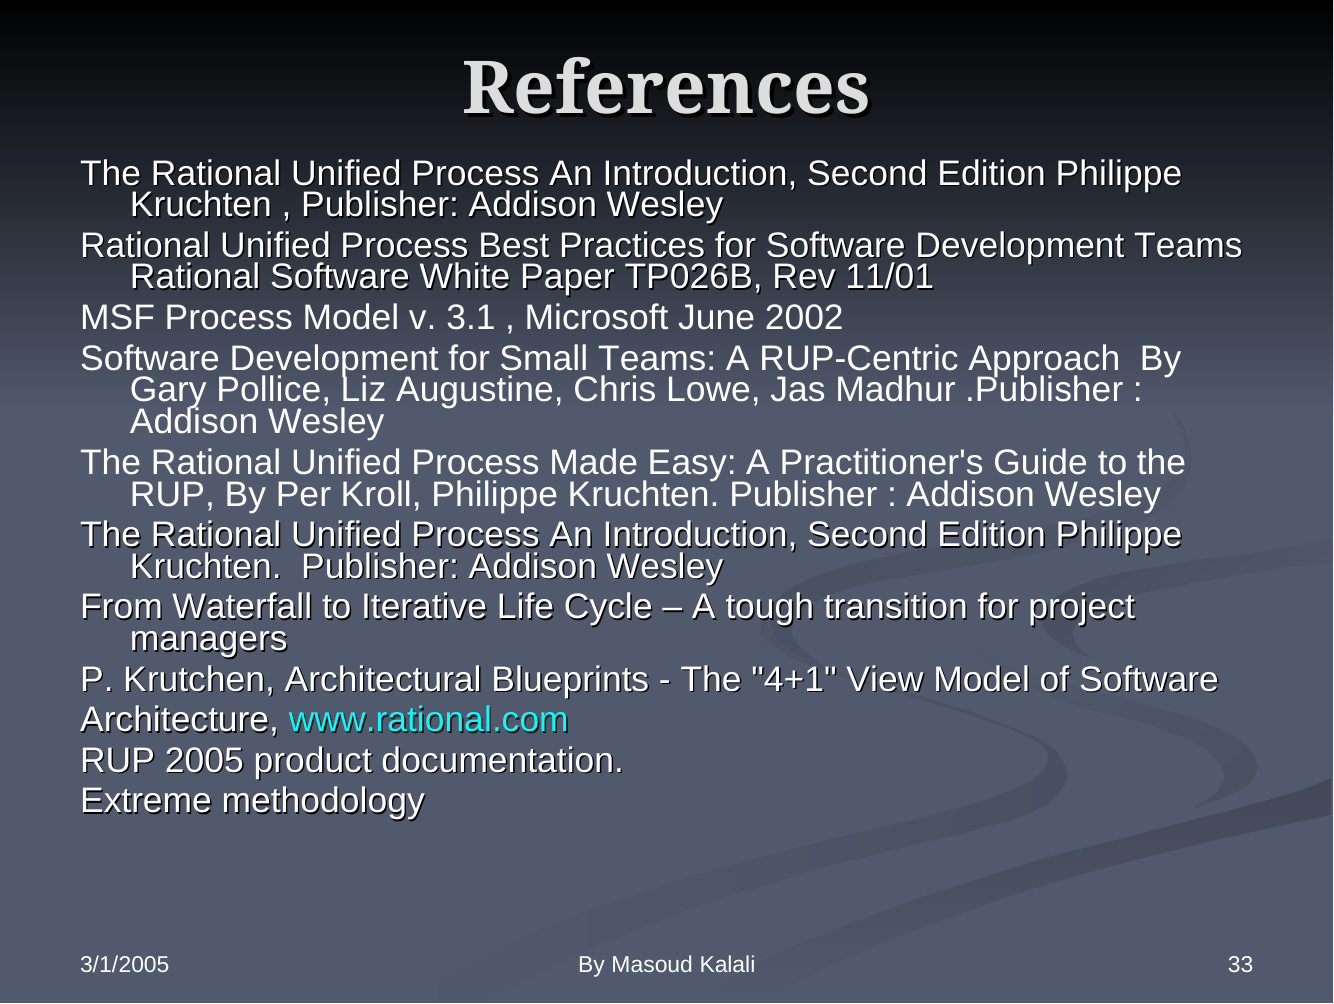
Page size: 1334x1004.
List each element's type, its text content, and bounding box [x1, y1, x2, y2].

list The Rational Unified Process An Introduction, Second Edition Philippe Kruchten , Publisher: Addison Wesley Rational Unified Process Best Practices for Software Development Teams Rational Software White Paper TP026B, Rev 11/01 MSF Process Model v. 3.1 , Microsoft June 2002 Software Development for Small Teams: A RUP-Centric Approach By Gary Pollice, Liz Augustine, Chris Lowe, Jas Madhur .Publisher : Addison Wesley The Rational Unified Process Made Easy: A Practitioner's Guide to the RUP, By Per Kroll, Philippe Kruchten. Publisher : Addison Wesley The Rational Unified Process An Introduction, Second Edition Philippe Kruchten. Publisher: Addison Wesley From Waterfall to Iterative Life Cycle – A tough transition for project managers P. Krutchen, Architectural Blueprints - The "4+1" View Model of Software Architecture, www.rational.com RUP 2005 product documentation. Extreme methodology [66, 152, 1267, 901]
title References [66, 34, 1267, 136]
